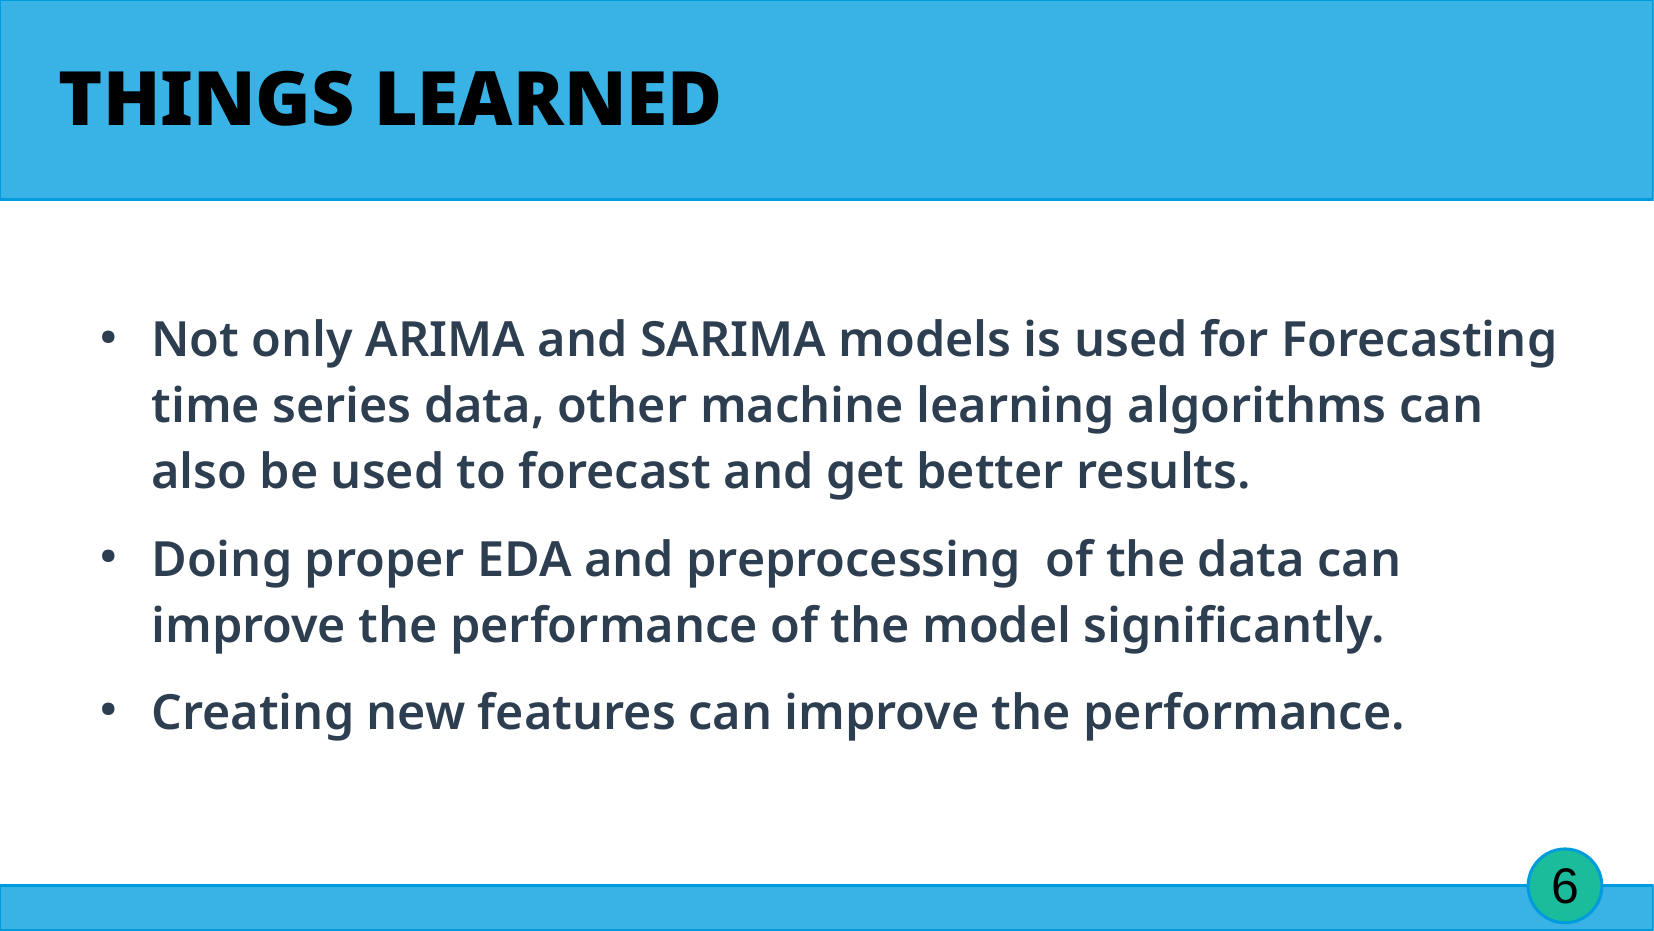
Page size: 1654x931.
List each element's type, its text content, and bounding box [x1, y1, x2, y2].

list Not only ARIMA and SARIMA models is used for Forecasting time series data, other machine learning algorithms can also be used to forecast and get better results. Doing proper EDA and preprocessing of the data can improve the performance of the model significantly. Creating new features can improve the performance. [82, 217, 1571, 758]
title THINGS LEARNED [59, 37, 1595, 155]
